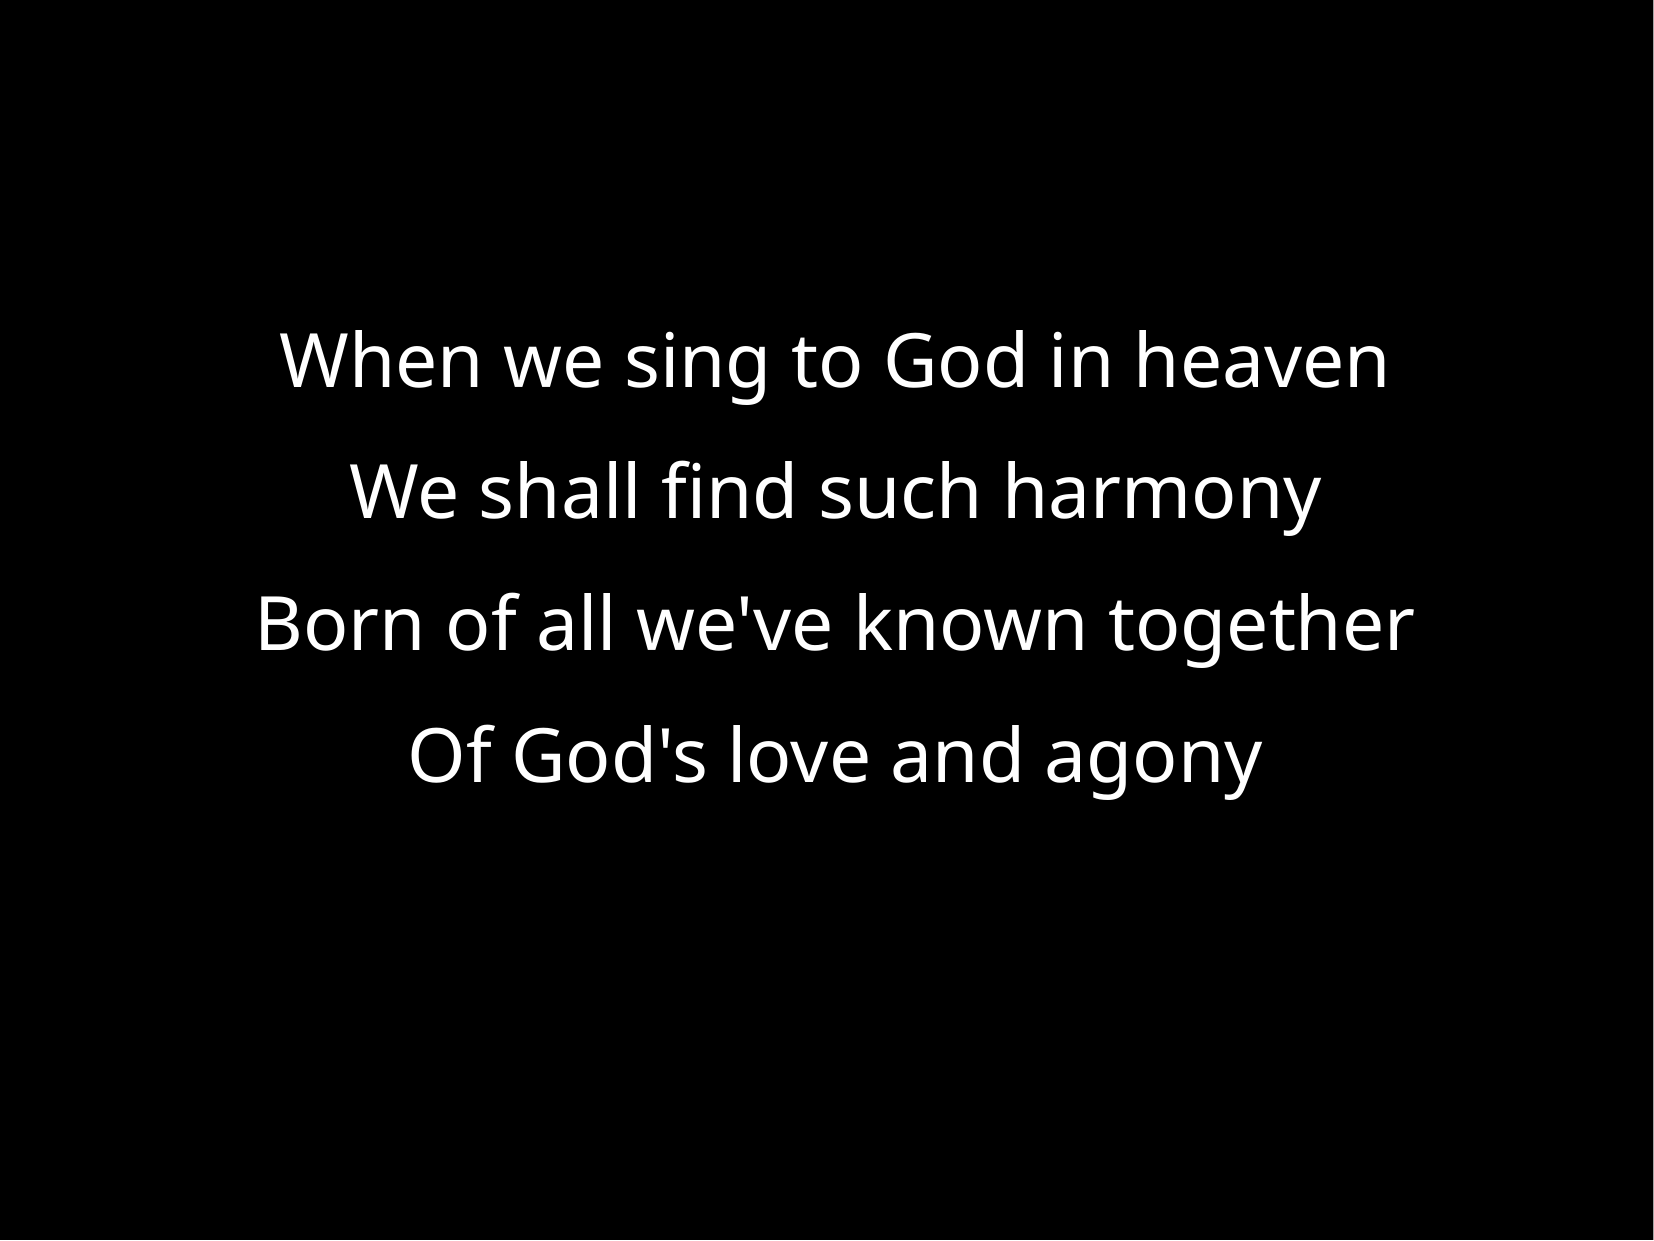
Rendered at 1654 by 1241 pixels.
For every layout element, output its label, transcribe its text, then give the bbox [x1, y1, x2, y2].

list When we sing to God in heaven We shall find such harmony Born of all we've known together Of God's love and agony [0, 307, 1654, 1229]
